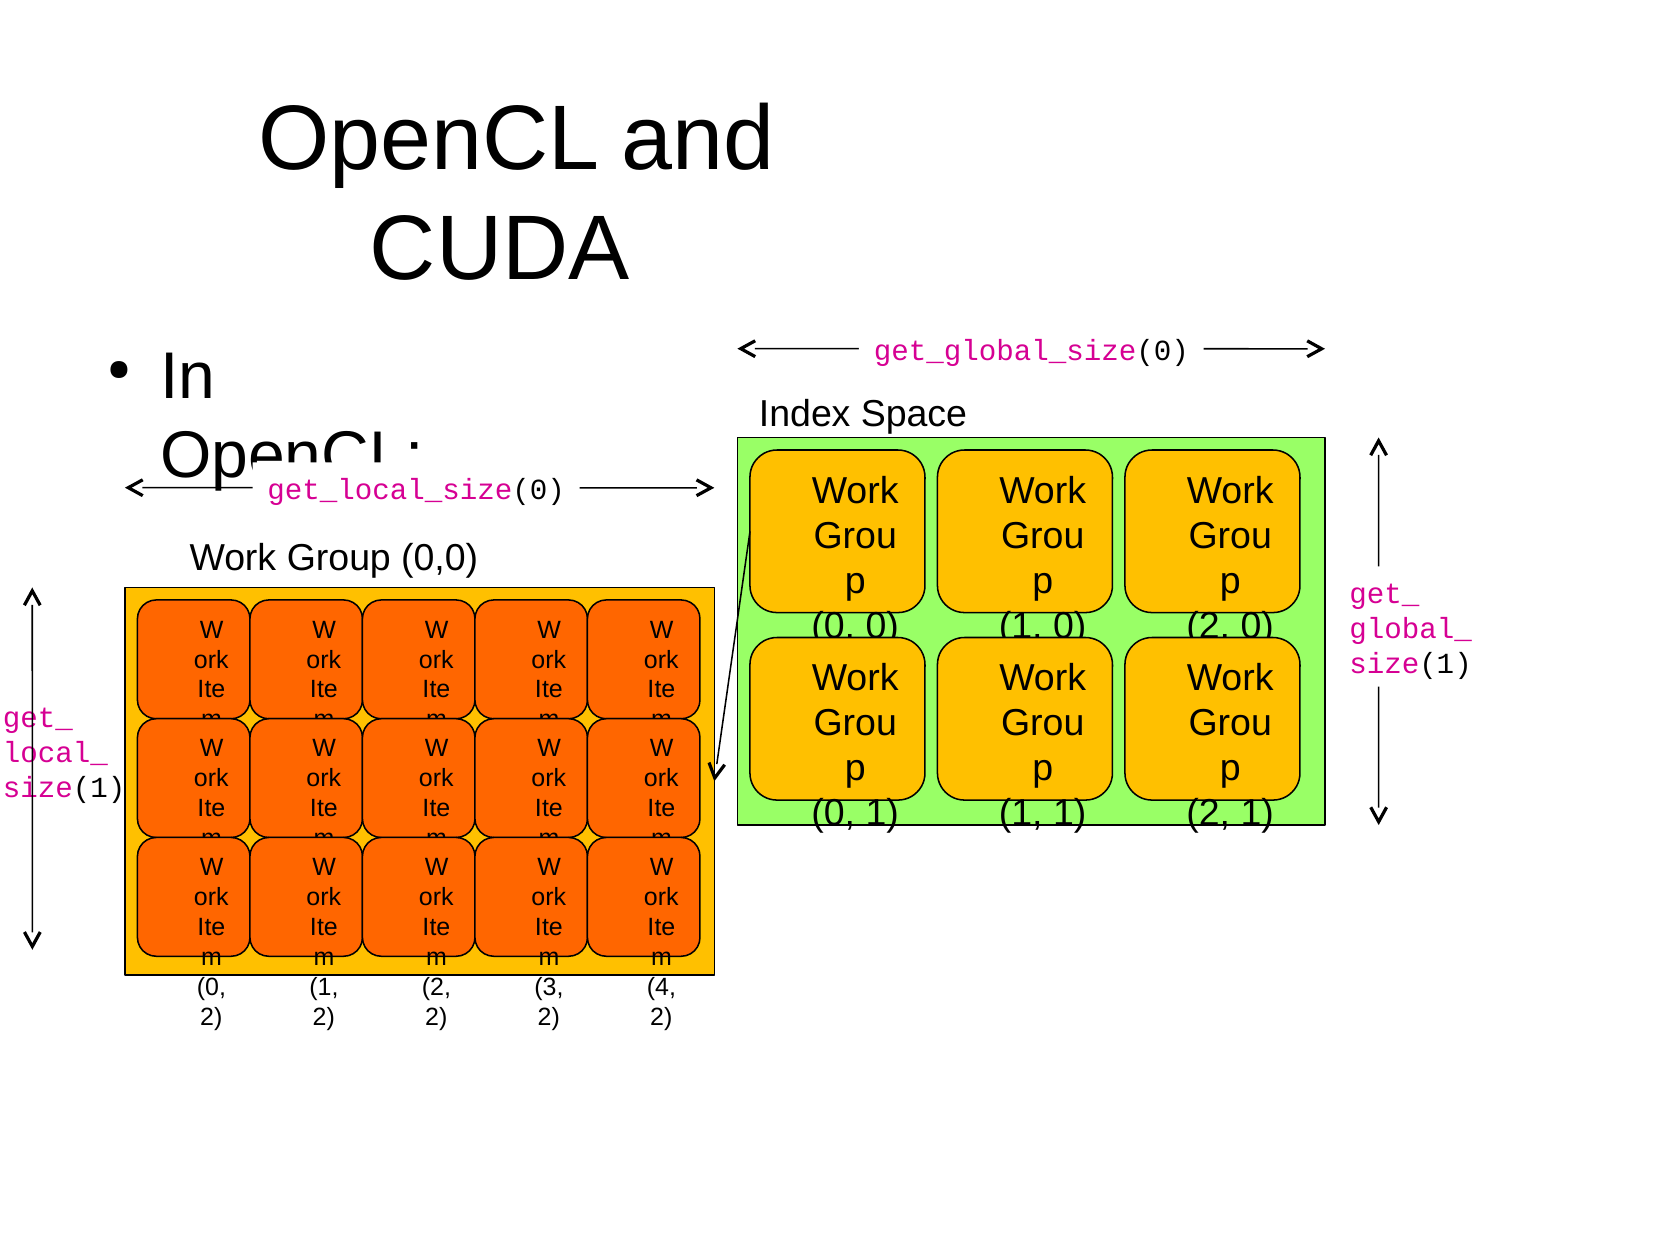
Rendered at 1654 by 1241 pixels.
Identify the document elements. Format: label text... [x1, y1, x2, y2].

text_box Work Item (1, 0) [249, 599, 362, 719]
text_box Work Item (2, 2) [362, 837, 475, 957]
text_box [1069, 613, 1080, 637]
text_box get_ global_ size(1) [1334, 566, 1487, 687]
text_box Work Item (0, 0) [137, 599, 250, 719]
list In OpenCL: [75, 324, 513, 442]
text_box get_ local_ size(1) [34, 691, 124, 812]
text_box Work Item (2, 1) [362, 718, 475, 837]
text_box Work Group (2, 0) [1124, 450, 1300, 613]
text_box Work Item (4, 1) [587, 718, 700, 837]
text_box Work Item (3, 2) [474, 837, 587, 957]
text_box [881, 613, 893, 637]
text_box [737, 437, 1325, 826]
text_box Work Group (1, 0) [937, 450, 1113, 613]
text_box Work Item (4, 0) [587, 599, 700, 719]
text_box [839, 613, 870, 637]
text_box [1192, 801, 1268, 826]
text_box [1245, 615, 1256, 636]
text_box Work Item (1, 1) [249, 718, 362, 837]
text_box [828, 615, 839, 636]
text_box get_local_size(0) [252, 462, 580, 513]
text_box Work Item (4, 2) [587, 837, 700, 957]
text_box [828, 802, 839, 823]
text_box [737, 551, 818, 826]
text_box Work Group (0,0) [139, 524, 494, 586]
text_box Work Item (3, 1) [474, 718, 587, 837]
text_box Work Group (2, 1) [1124, 637, 1300, 801]
text_box get_global_size(0) [858, 323, 1204, 374]
text_box [817, 613, 828, 637]
text_box [1058, 615, 1069, 636]
text_box [1004, 801, 1080, 826]
text_box Work Item (3, 0) [474, 599, 587, 719]
text_box [1204, 613, 1245, 637]
text_box Work Group (1, 1) [937, 637, 1113, 801]
text_box Work Group (0, 1) [749, 637, 925, 801]
text_box [1192, 613, 1213, 637]
text_box Work Item (2, 0) [362, 599, 475, 719]
text_box get_ local_ size(1) [0, 691, 31, 812]
text_box [1024, 613, 1058, 637]
text_box Work Group (0, 0) [749, 450, 925, 613]
text_box Work Item (0, 1) [137, 718, 250, 837]
text_box Work Item (1, 2) [249, 837, 362, 957]
text_box Index Space [708, 381, 982, 442]
text_box [124, 587, 715, 976]
text_box Work Item (0, 2) [137, 837, 250, 957]
title OpenCL and CUDA [74, 70, 925, 306]
text_box [1004, 613, 1020, 637]
text_box [817, 801, 893, 826]
text_box [1256, 613, 1268, 637]
text_box [870, 615, 881, 636]
